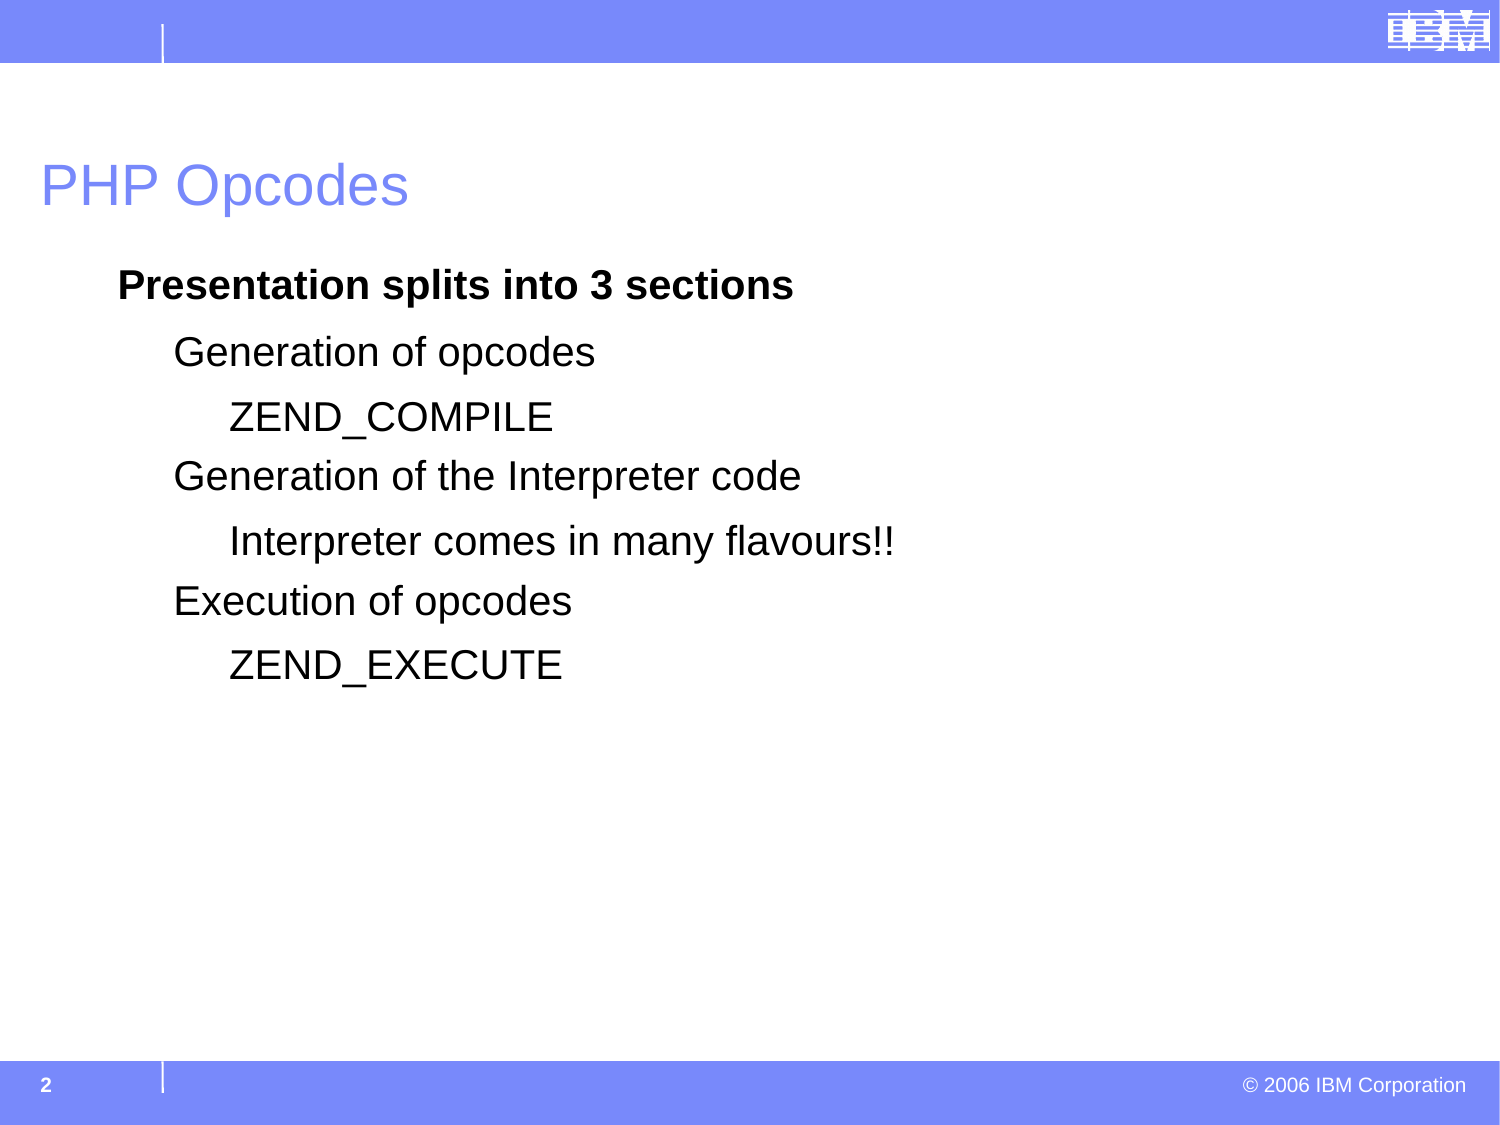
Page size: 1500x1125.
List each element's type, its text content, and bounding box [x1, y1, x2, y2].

list Presentation splits into 3 sections Generation of opcodes ZEND_COMPILE Generation of the Interpreter code Interpreter comes in many flavours!! Execution of opcodes ZEND_EXECUTE [102, 254, 1378, 1031]
title PHP Opcodes [25, 123, 1378, 225]
